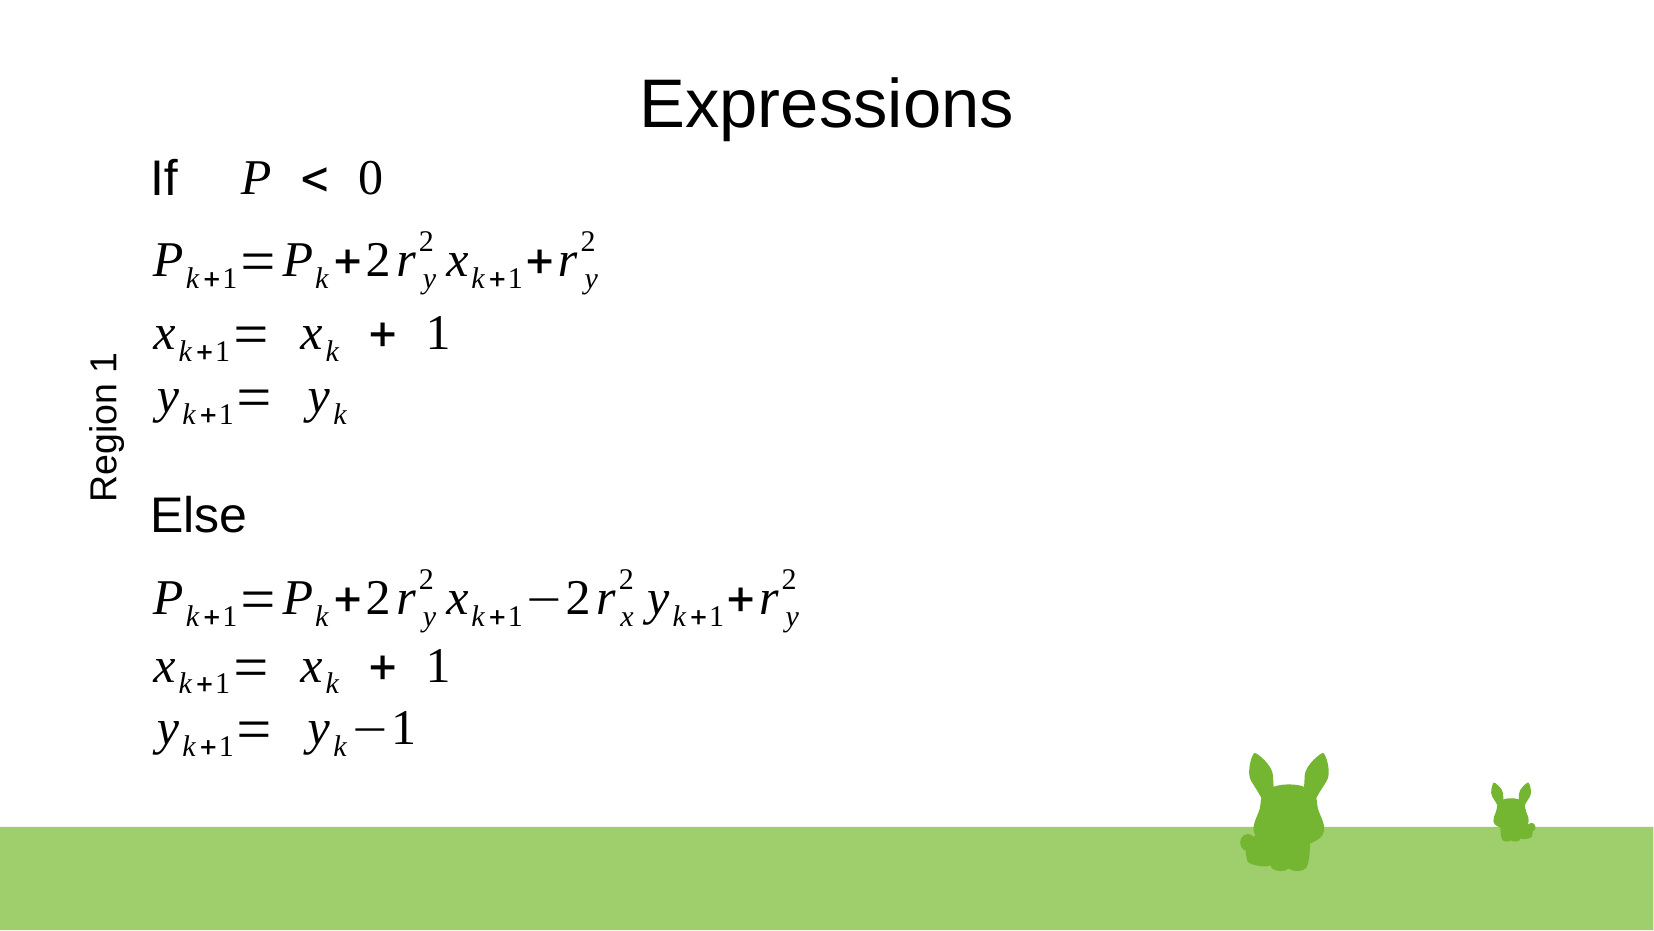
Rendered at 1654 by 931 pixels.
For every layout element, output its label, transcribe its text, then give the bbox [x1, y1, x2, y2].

chart [150, 367, 349, 431]
chart [237, 150, 384, 206]
list Else [150, 487, 301, 560]
chart [150, 700, 416, 764]
list If [150, 150, 809, 226]
chart [150, 225, 600, 296]
chart [150, 637, 451, 701]
text_box Region 1 [75, 337, 132, 518]
title Expressions [88, 29, 1565, 178]
chart [150, 562, 801, 633]
chart [150, 304, 451, 368]
